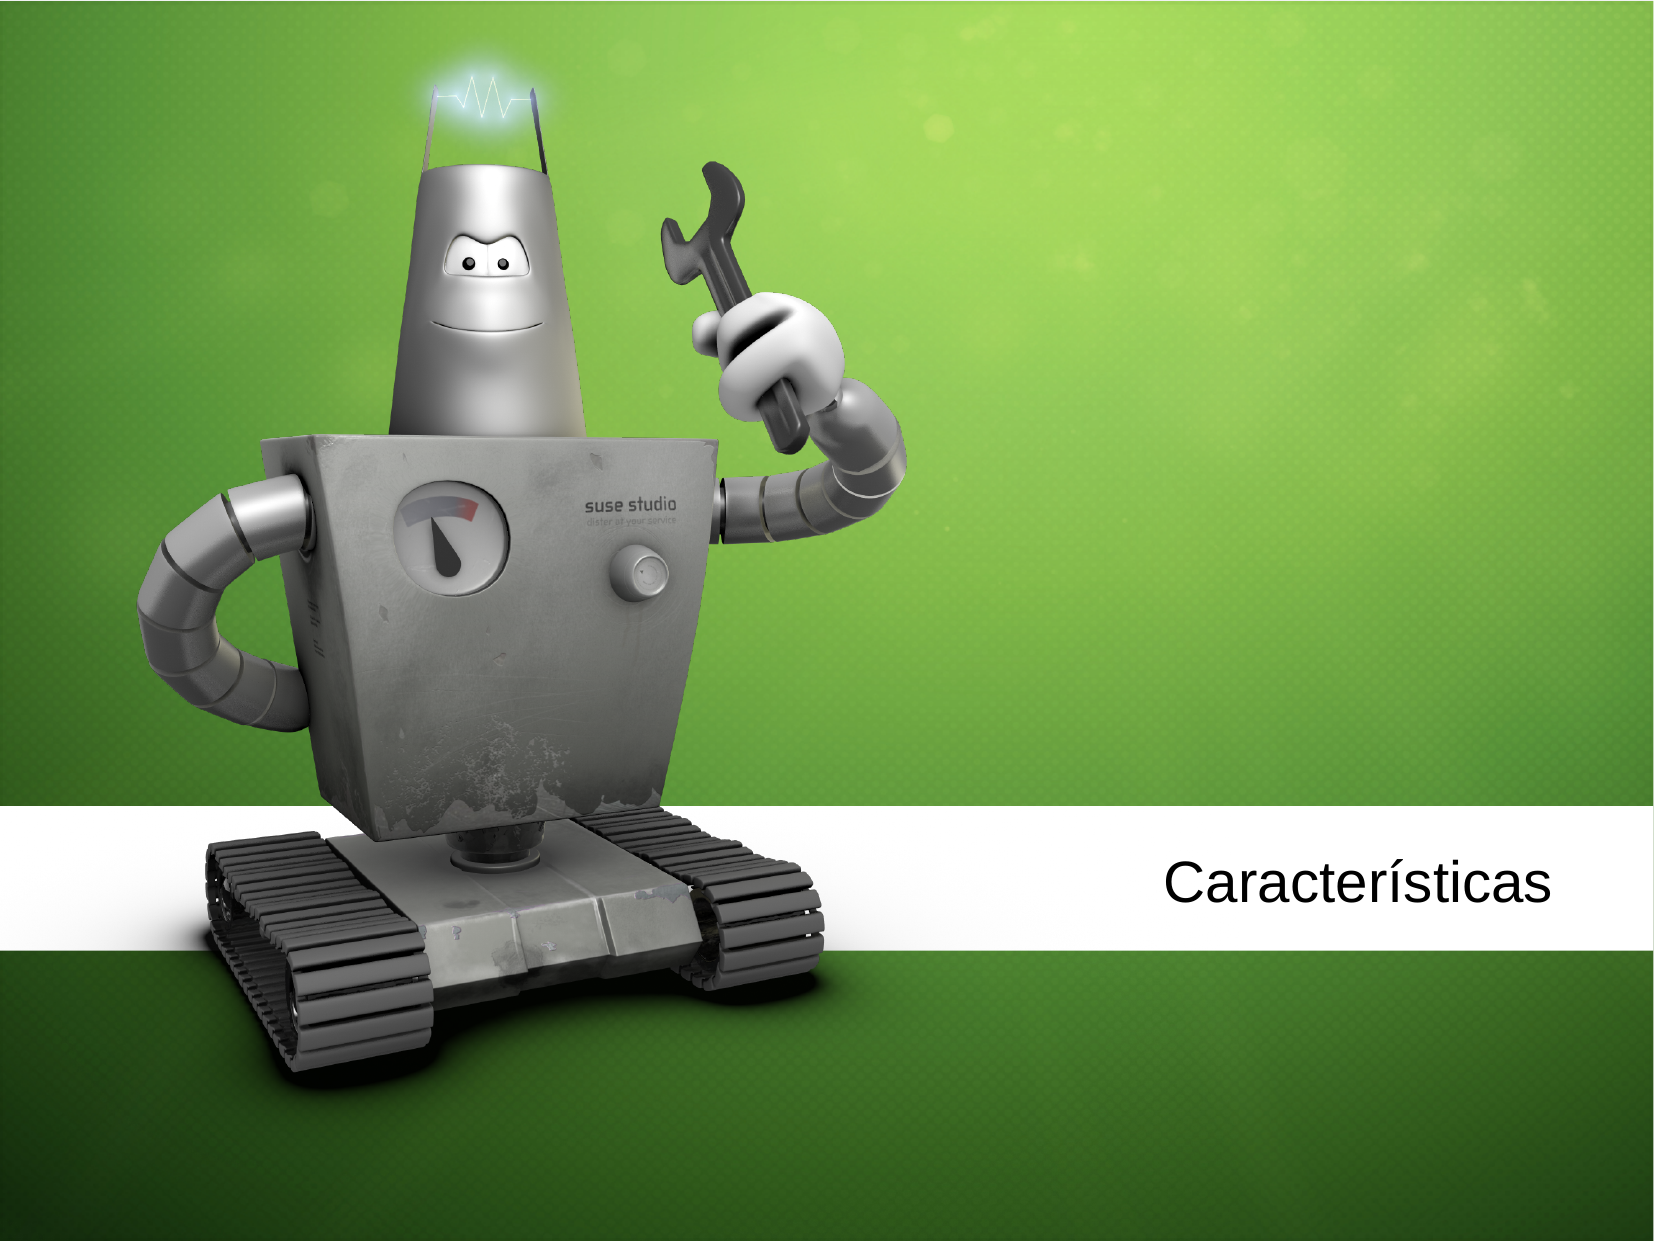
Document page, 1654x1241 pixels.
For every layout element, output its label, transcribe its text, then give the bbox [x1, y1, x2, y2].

text_box Características [1241, 842, 1569, 923]
picture [0, 0, 1654, 1241]
text_box [1241, 806, 1654, 951]
